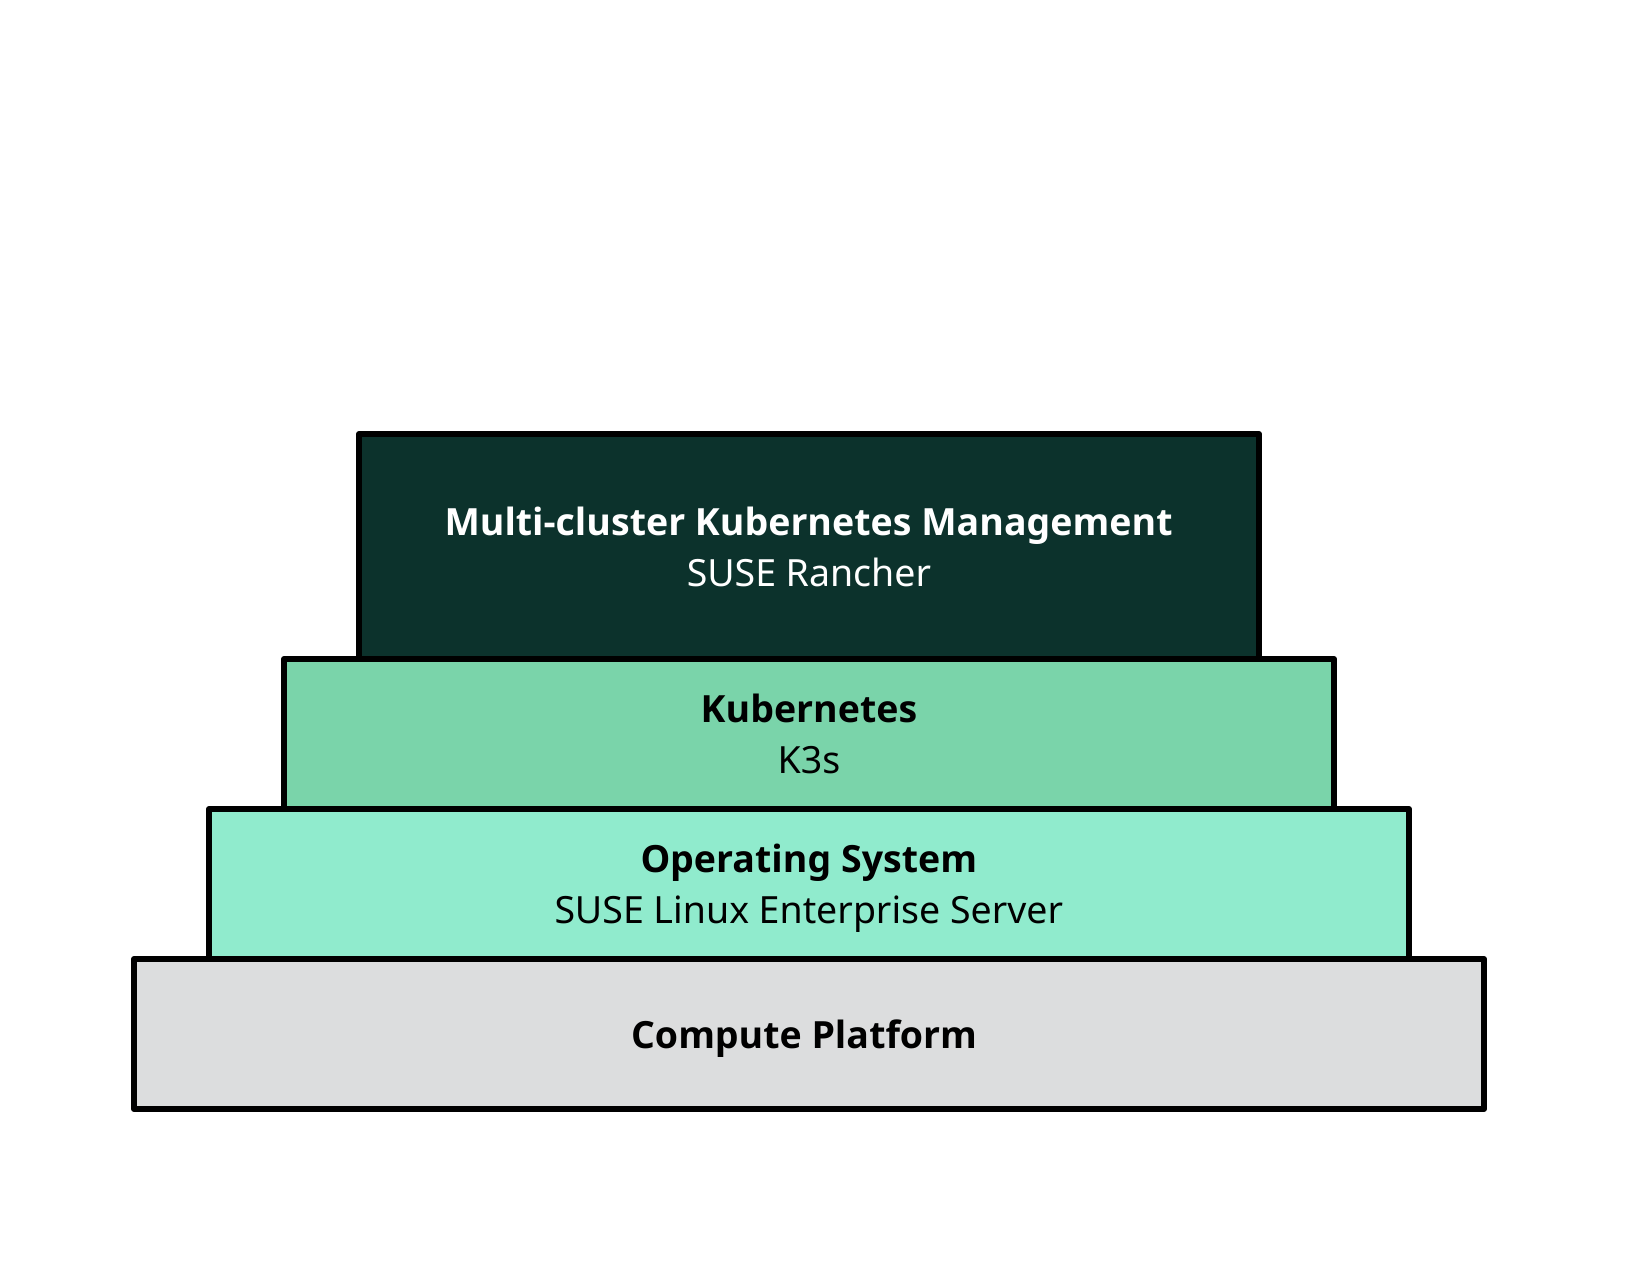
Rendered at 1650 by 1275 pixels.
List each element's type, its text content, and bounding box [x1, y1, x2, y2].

text_box Kubernetes K3s [284, 659, 1335, 810]
text_box Multi-cluster Kubernetes Management SUSE Rancher [359, 434, 1260, 660]
text_box Operating System SUSE Linux Enterprise Server [209, 809, 1410, 960]
text_box Compute Platform [134, 959, 1485, 1110]
